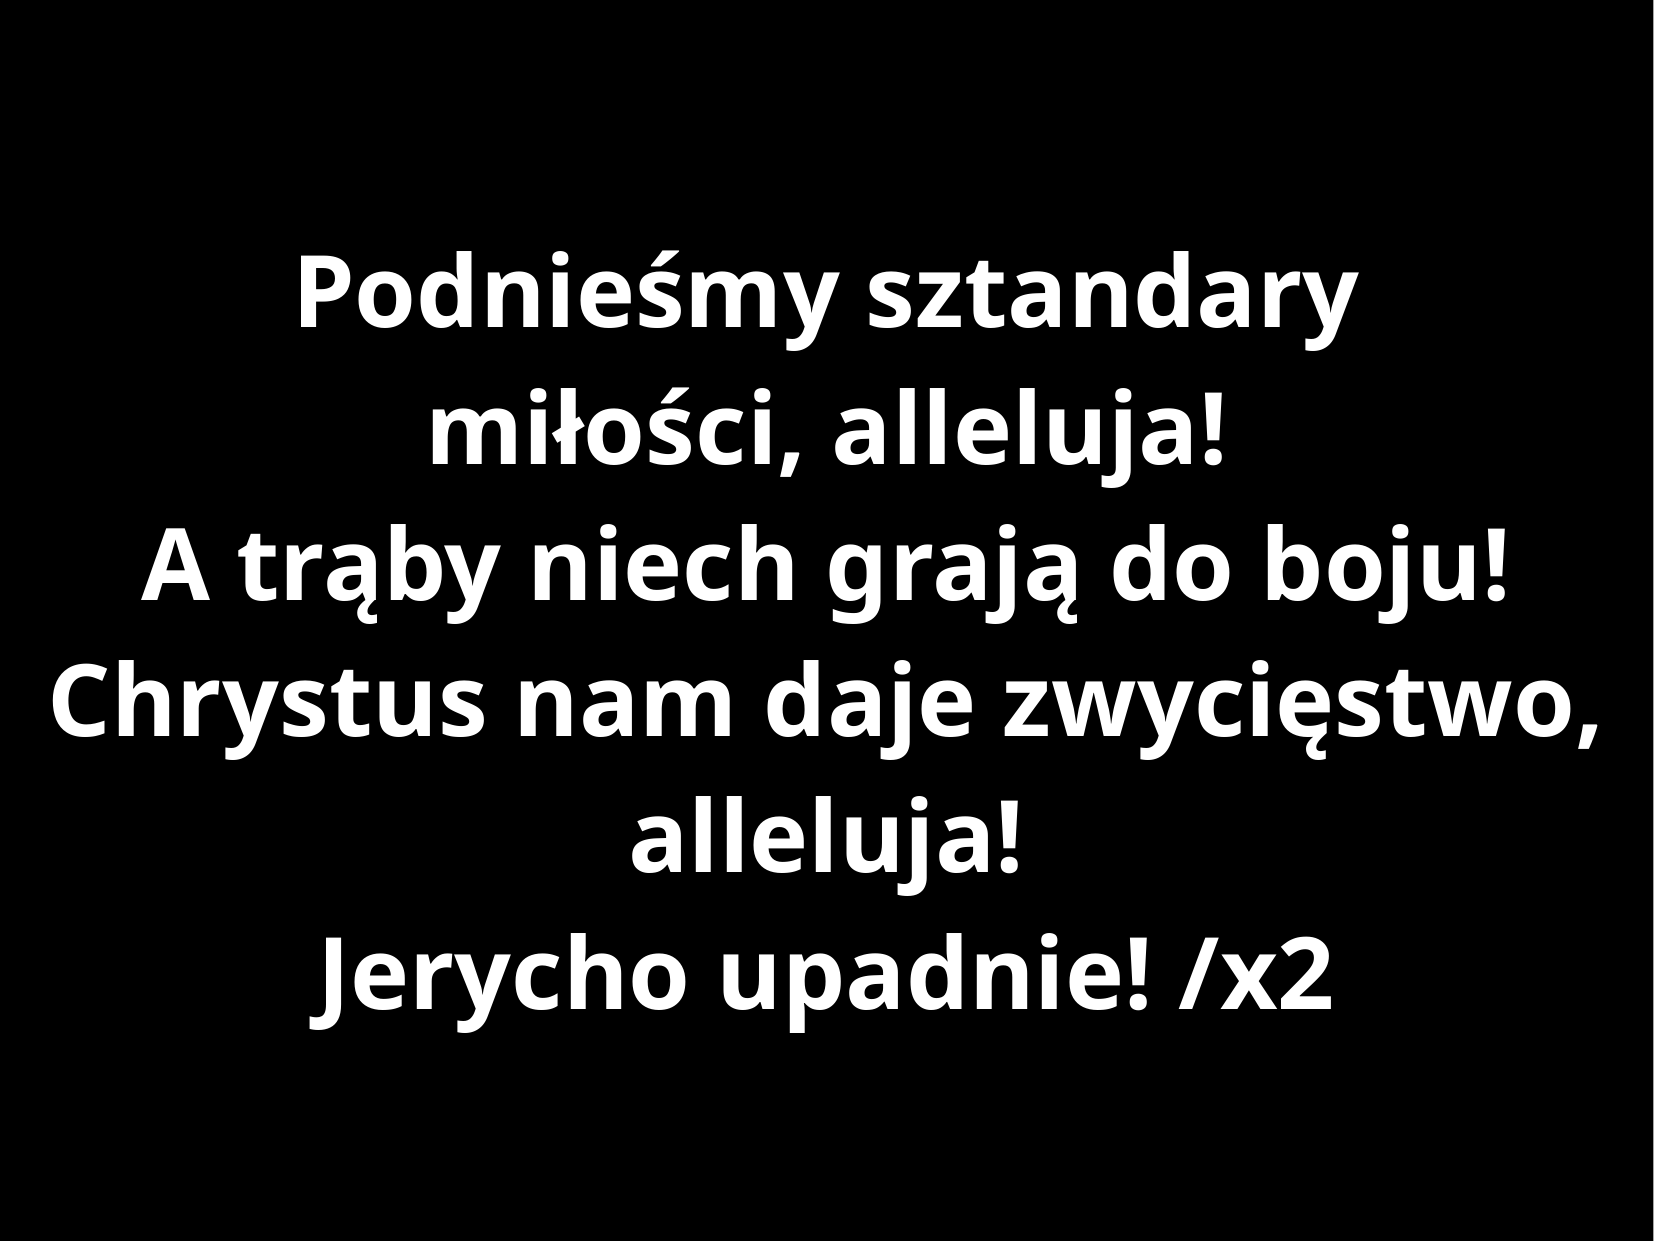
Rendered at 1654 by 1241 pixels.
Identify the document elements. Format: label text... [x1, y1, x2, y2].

title Podnieśmy sztandary miłości, alleluja! A trąby niech grają do boju! Chrystus nam daje zwycięstwo, alleluja! Jerycho upadnie! /x2 [0, 0, 1654, 1241]
